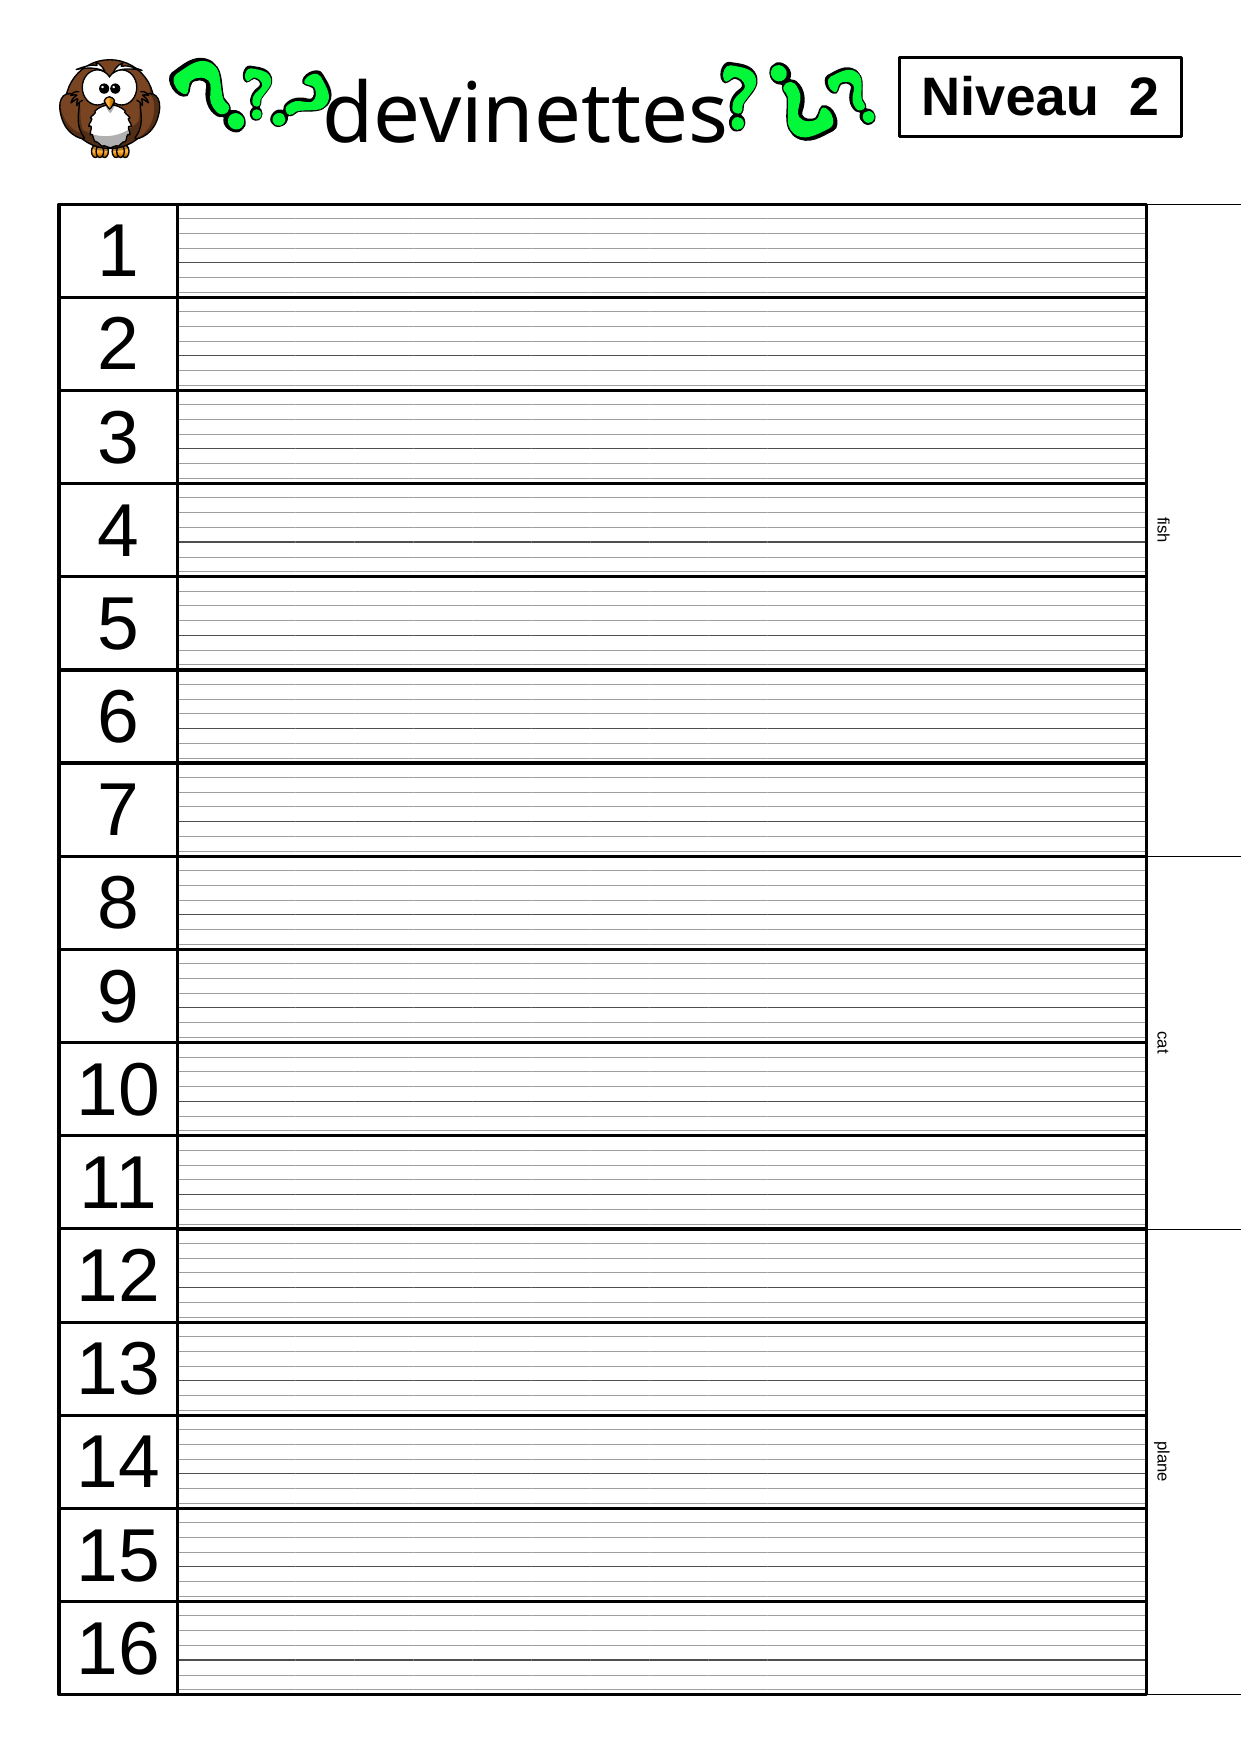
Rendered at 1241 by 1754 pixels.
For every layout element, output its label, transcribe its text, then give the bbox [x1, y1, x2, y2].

text_box 7 [59, 763, 176, 855]
text_box 5 [59, 576, 176, 668]
text_box 3 [59, 390, 176, 482]
text_box 1 [59, 204, 178, 296]
text_box [177, 1322, 1146, 1414]
text_box [177, 1601, 1146, 1695]
text_box [179, 204, 1146, 296]
text_box plane [1146, 1229, 1241, 1695]
text_box [177, 1042, 1146, 1134]
picture [59, 59, 161, 159]
text_box 9 [59, 949, 176, 1041]
text_box 6 [59, 669, 176, 761]
text_box [177, 949, 1146, 1041]
text_box [177, 390, 1147, 482]
text_box [177, 1415, 1146, 1507]
text_box 16 [59, 1601, 176, 1695]
picture [163, 46, 341, 145]
text_box 2 [59, 297, 176, 389]
text_box [177, 669, 1147, 761]
text_box 11 [59, 1135, 176, 1227]
text_box 12 [59, 1228, 176, 1321]
text_box [177, 483, 1147, 575]
text_box fish [1146, 204, 1241, 856]
text_box Niveau 2 [899, 57, 1182, 137]
picture [720, 51, 844, 152]
text_box 10 [59, 1042, 176, 1134]
text_box 15 [59, 1508, 176, 1600]
text_box 4 [59, 483, 176, 575]
text_box cat [1146, 856, 1241, 1229]
text_box [177, 1228, 1146, 1321]
text_box [177, 1508, 1146, 1600]
picture [820, 59, 889, 134]
text_box [177, 763, 1147, 855]
text_box [177, 856, 1146, 948]
text_box [177, 297, 1147, 389]
text_box [177, 576, 1147, 668]
text_box devinettes [0, 46, 1087, 159]
text_box 14 [59, 1415, 176, 1507]
text_box [177, 1135, 1146, 1227]
text_box 13 [59, 1322, 176, 1414]
text_box 8 [59, 856, 176, 948]
